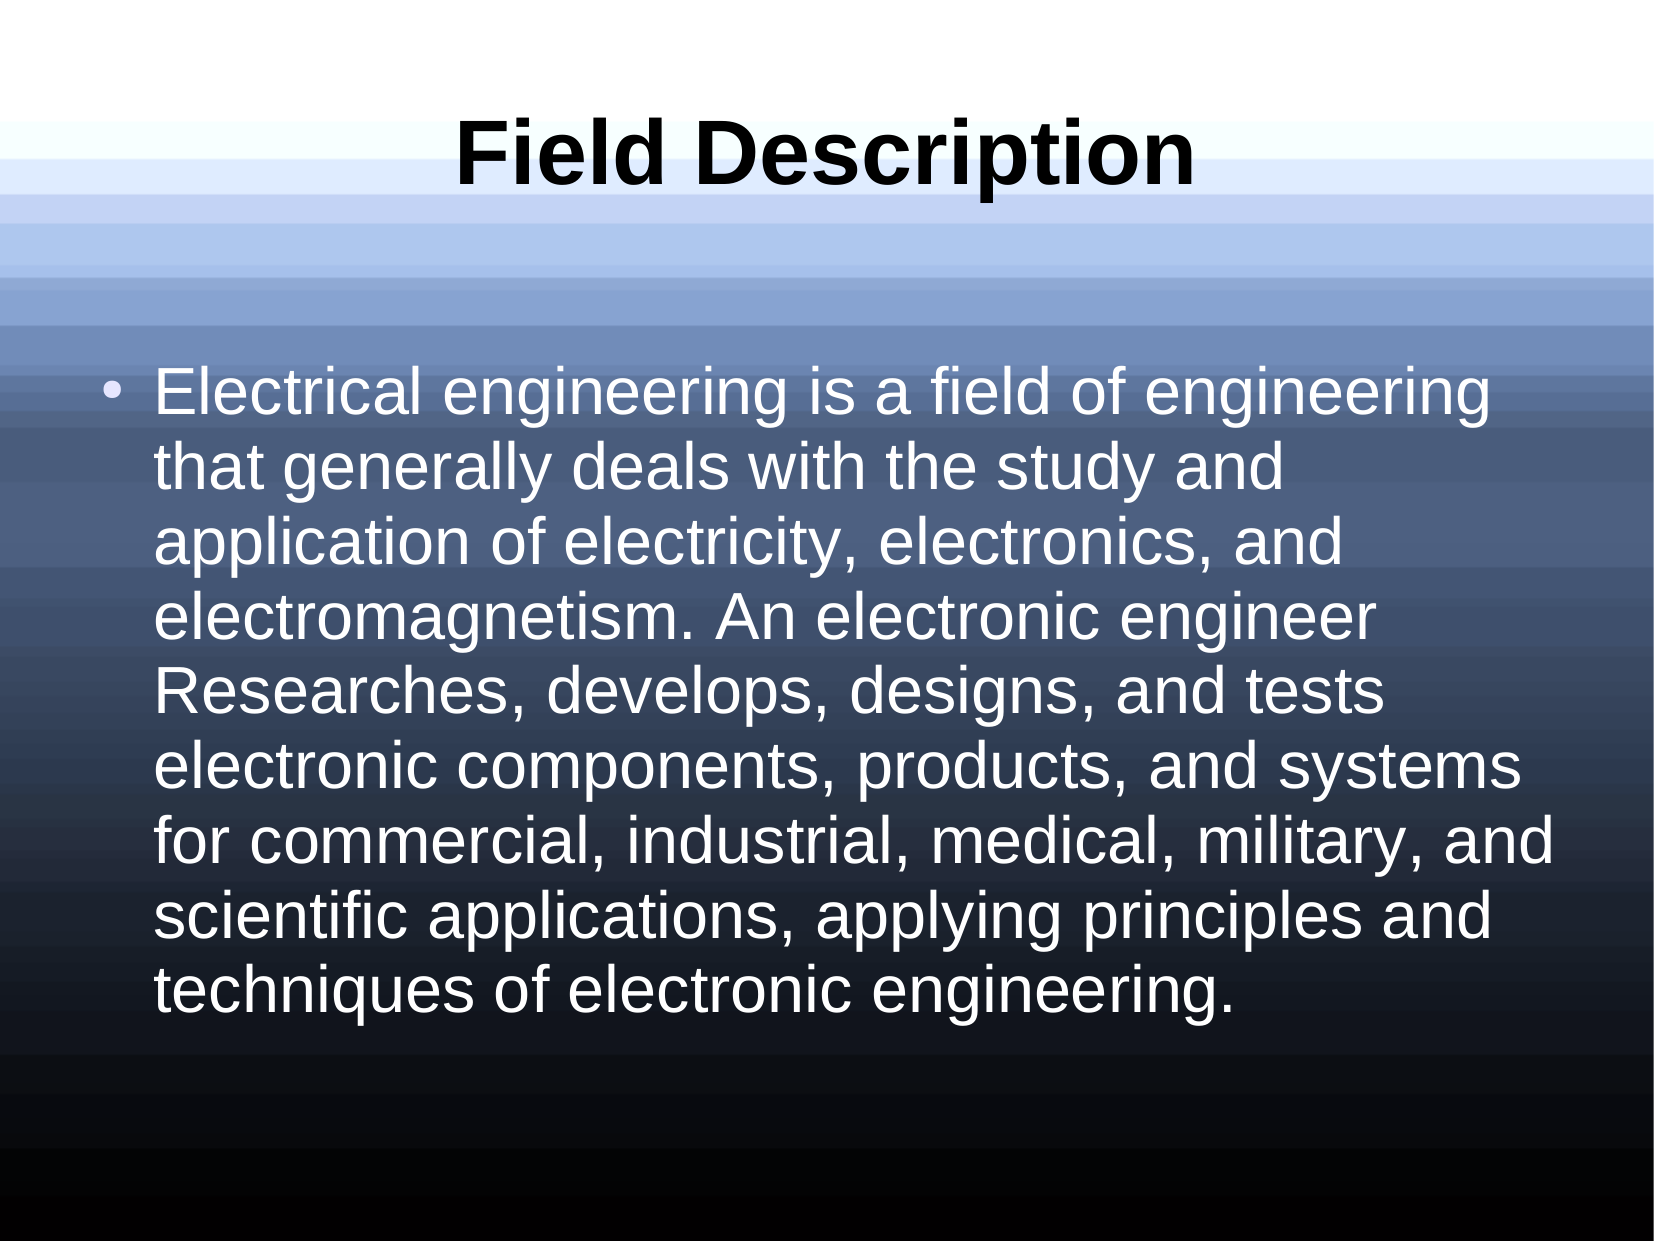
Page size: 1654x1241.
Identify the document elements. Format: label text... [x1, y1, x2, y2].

title Field Description [82, 49, 1571, 257]
list Electrical engineering is a field of engineering that generally deals with the study and application of electricity, electronics, and electromagnetism. An electronic engineer Researches, develops, designs, and tests electronic components, products, and systems for commercial, industrial, medical, military, and scientific applications, applying principles and techniques of electronic engineering. [82, 354, 1571, 1109]
picture [0, 0, 1654, 1241]
